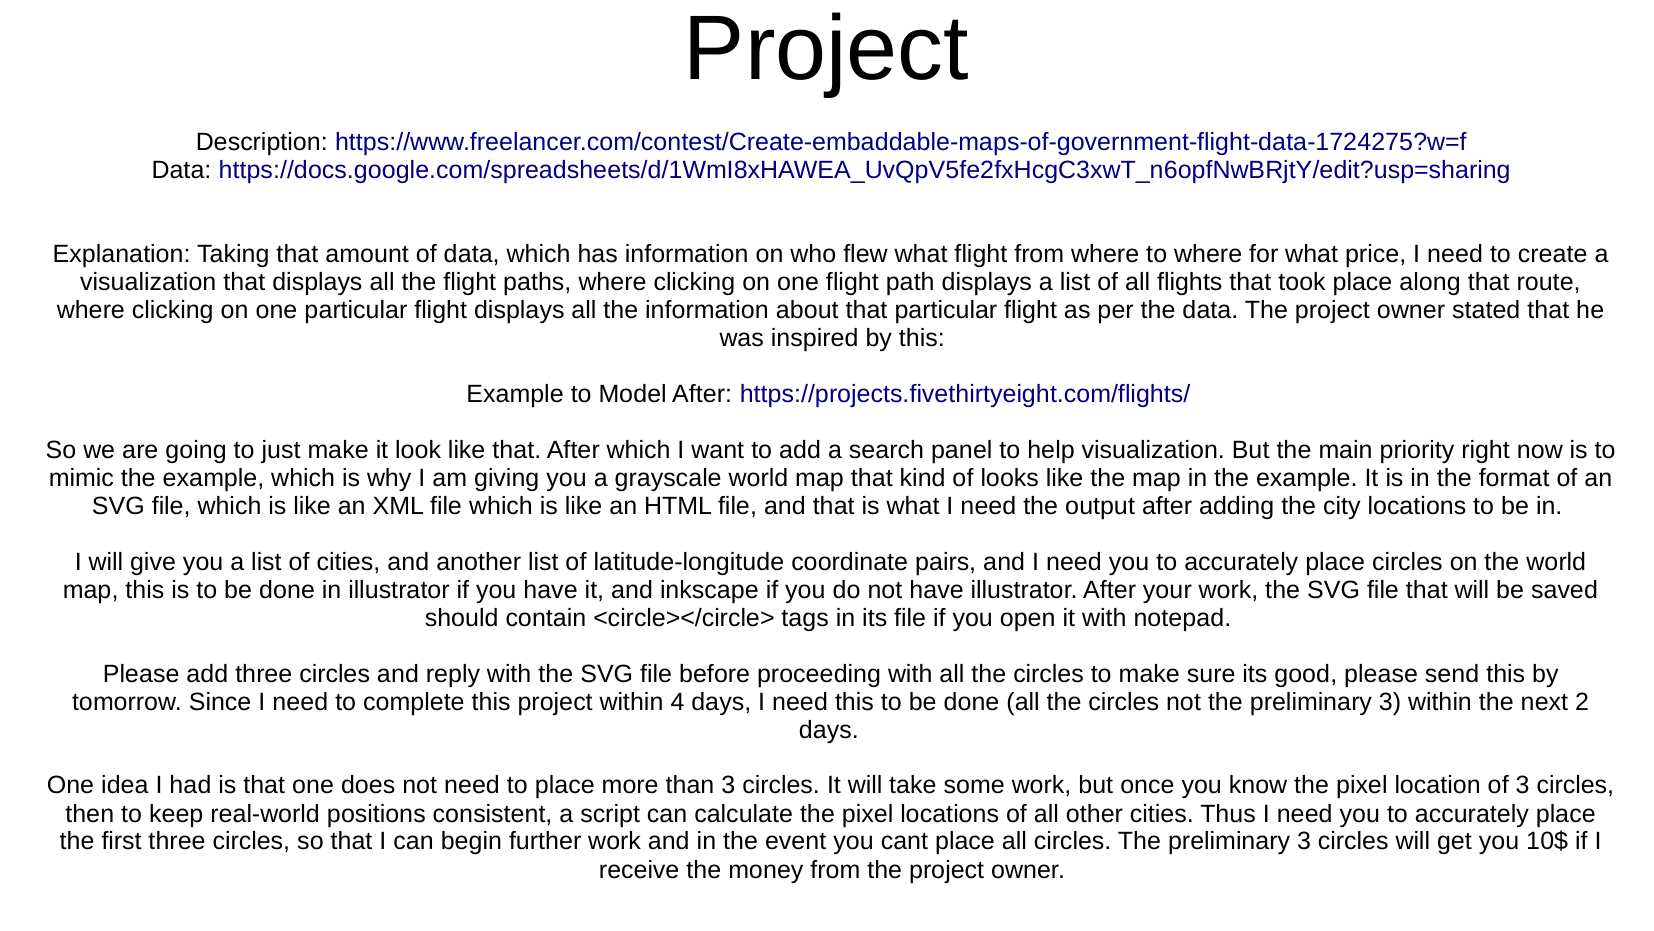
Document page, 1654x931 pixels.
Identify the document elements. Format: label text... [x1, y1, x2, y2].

subtitle Description: https://www.freelancer.com/contest/Create-embaddable-maps-of-government-flight-data-1724275?w=f Data: https://docs.google.com/spreadsheets/d/1WmI8xHAWEA_UvQpV5fe2fxHcgC3xwT_n6opfNwBRjtY/edit?usp=sharing Explanation: Taking that amount of data, which has information on who flew what flight from where to where for what price, I need to create a visualization that displays all the flight paths, where clicking on one flight path displays a list of all flights that took place along that route, where clicking on one particular flight displays all the information about that particular flight as per the data. The project owner stated that he was inspired by this: Example to Model After: https://projects.fivethirtyeight.com/flights/ So we are going to just make it look like that. After which I want to add a search panel to help visualization. But the main priority right now is to mimic the example, which is why I am giving you a grayscale world map that kind of looks like the map in the example. It is in the format of an SVG file, which is like an XML file which is like an HTML file, and that is what I need the output after adding the city locations to be in. I will give you a list of cities, and another list of latitude-longitude coordinate pairs, and I need you to accurately place circles on the world map, this is to be done in illustrator if you have it, and inkscape if you do not have illustrator. After your work, the SVG file that will be saved should contain <circle></circle> tags in its file if you open it with notepad. Please add three circles and reply with the SVG file before proceeding with all the circles to make sure its good, please send this by tomorrow. Since I need to complete this project within 4 days, I need this to be done (all the circles not the preliminary 3) within the next 2 days. One idea I had is that one does not need to place more than 3 circles. It will take some work, but once you know the pixel location of 3 circles, then to keep real-world positions consistent, a script can calculate the pixel locations of all other cities. Thus I need you to accurately place the first three circles, so that I can begin further work and in the event you cant place all circles. The preliminary 3 circles will get you 10$ if I receive the money from the project owner. [45, 90, 1621, 931]
title Project [82, 0, 1571, 126]
